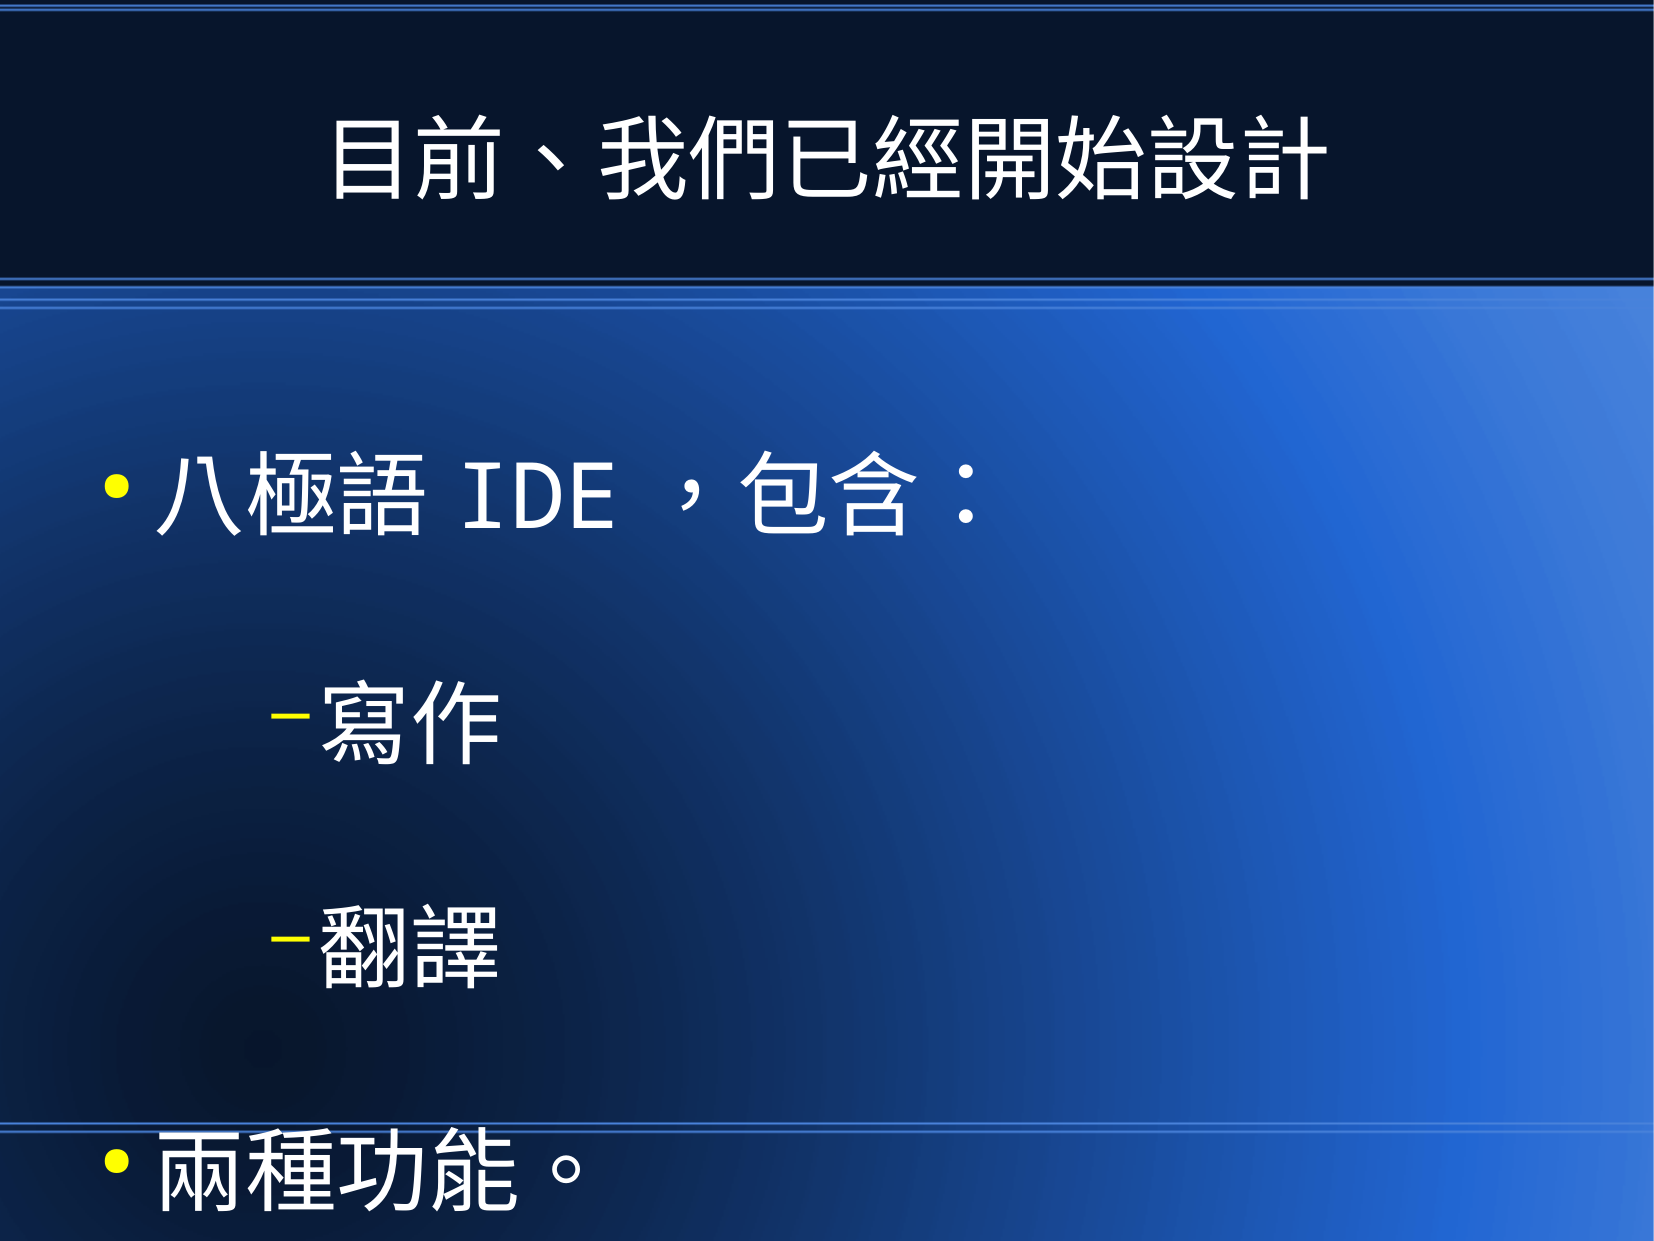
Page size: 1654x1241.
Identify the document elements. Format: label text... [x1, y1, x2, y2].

title 目前、我們已經開始設計 [82, 49, 1571, 257]
list 八極語IDE，包含： 寫作 翻譯 兩種功能。 [82, 355, 1571, 1241]
picture [0, 0, 1654, 1241]
